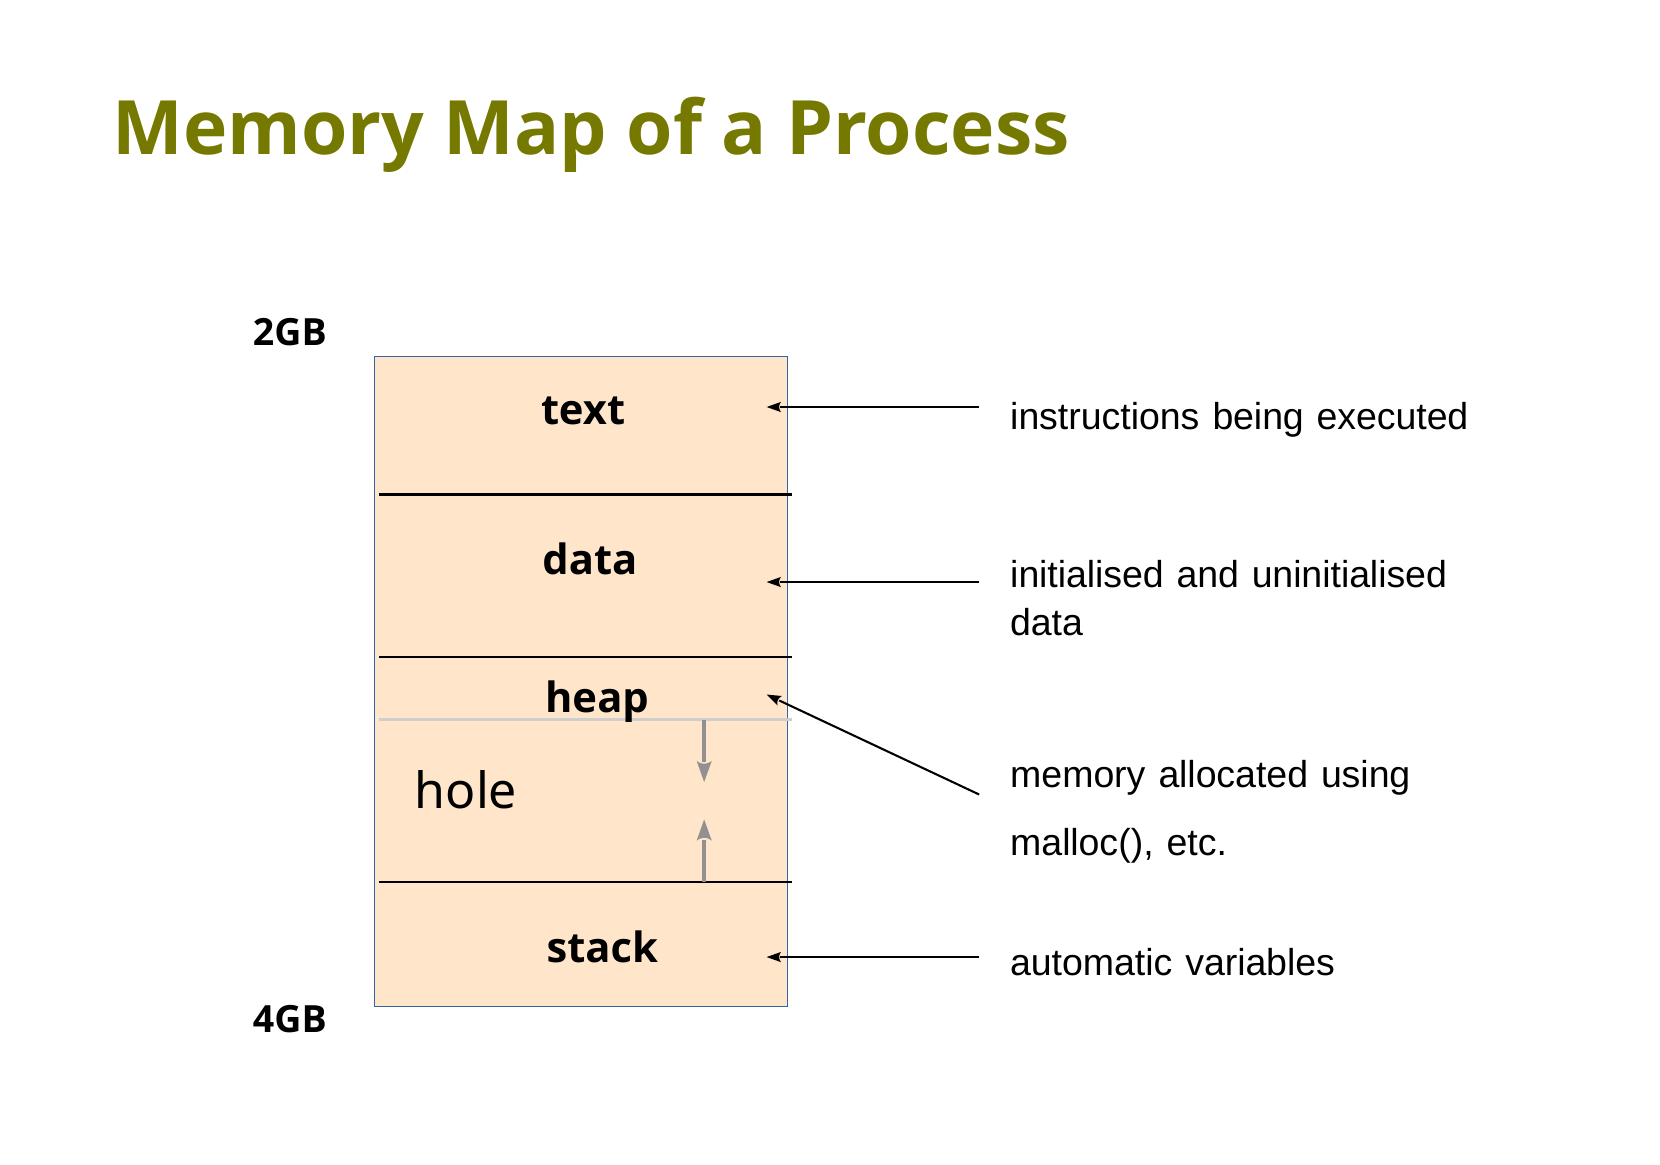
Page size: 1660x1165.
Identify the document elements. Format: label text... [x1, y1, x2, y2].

text_box Memory Map of a Process [112, 74, 1524, 249]
text_box hole [414, 754, 561, 822]
text_box [2, 4, 1660, 1164]
text_box text [507, 379, 658, 447]
text_box data [530, 529, 650, 597]
text_box automatic variables [1010, 921, 1509, 993]
text_box memory allocated using malloc(), etc. [1010, 733, 1484, 864]
text_box initialised and uninitialised data [1010, 533, 1484, 664]
text_box heap [530, 667, 664, 734]
text_box stack [530, 917, 675, 984]
text_box 2GB [252, 304, 372, 372]
text_box instructions being executed [1010, 376, 1484, 507]
text_box 4GB [252, 992, 372, 1059]
